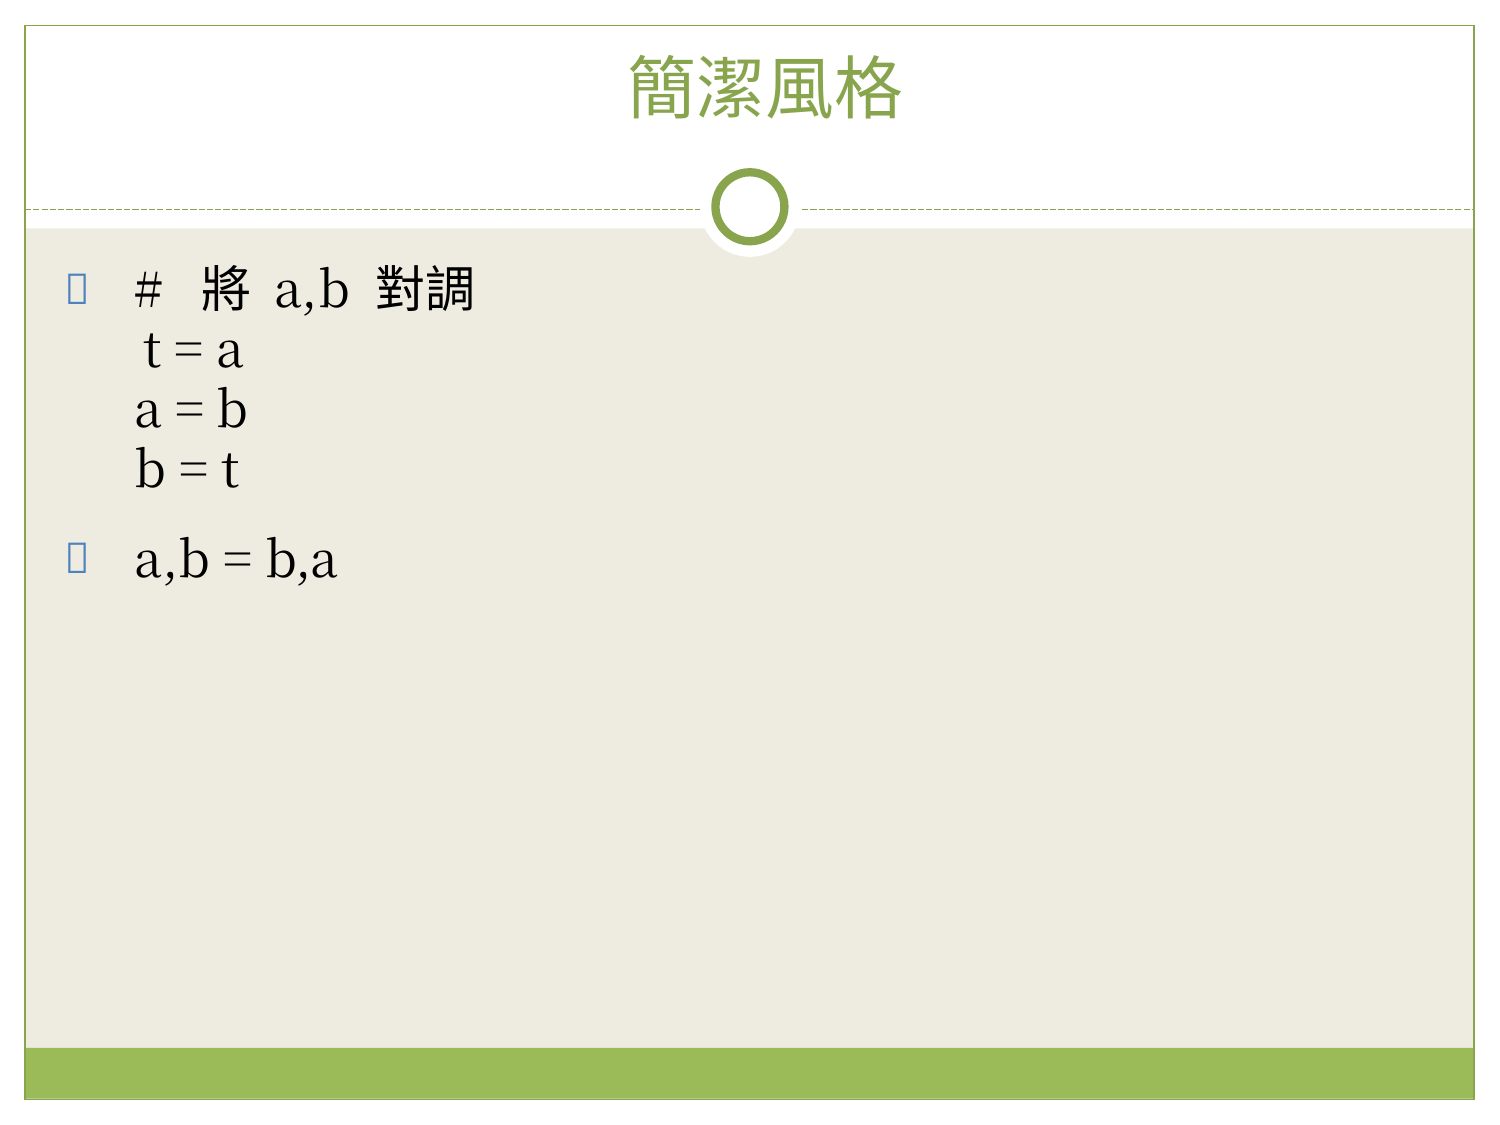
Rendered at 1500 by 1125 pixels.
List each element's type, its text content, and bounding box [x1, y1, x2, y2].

title 簡潔風格 [49, 37, 1450, 162]
list # 將 a,b 對調 t = a a = b b = t a,b = b,a [49, 250, 1445, 1001]
